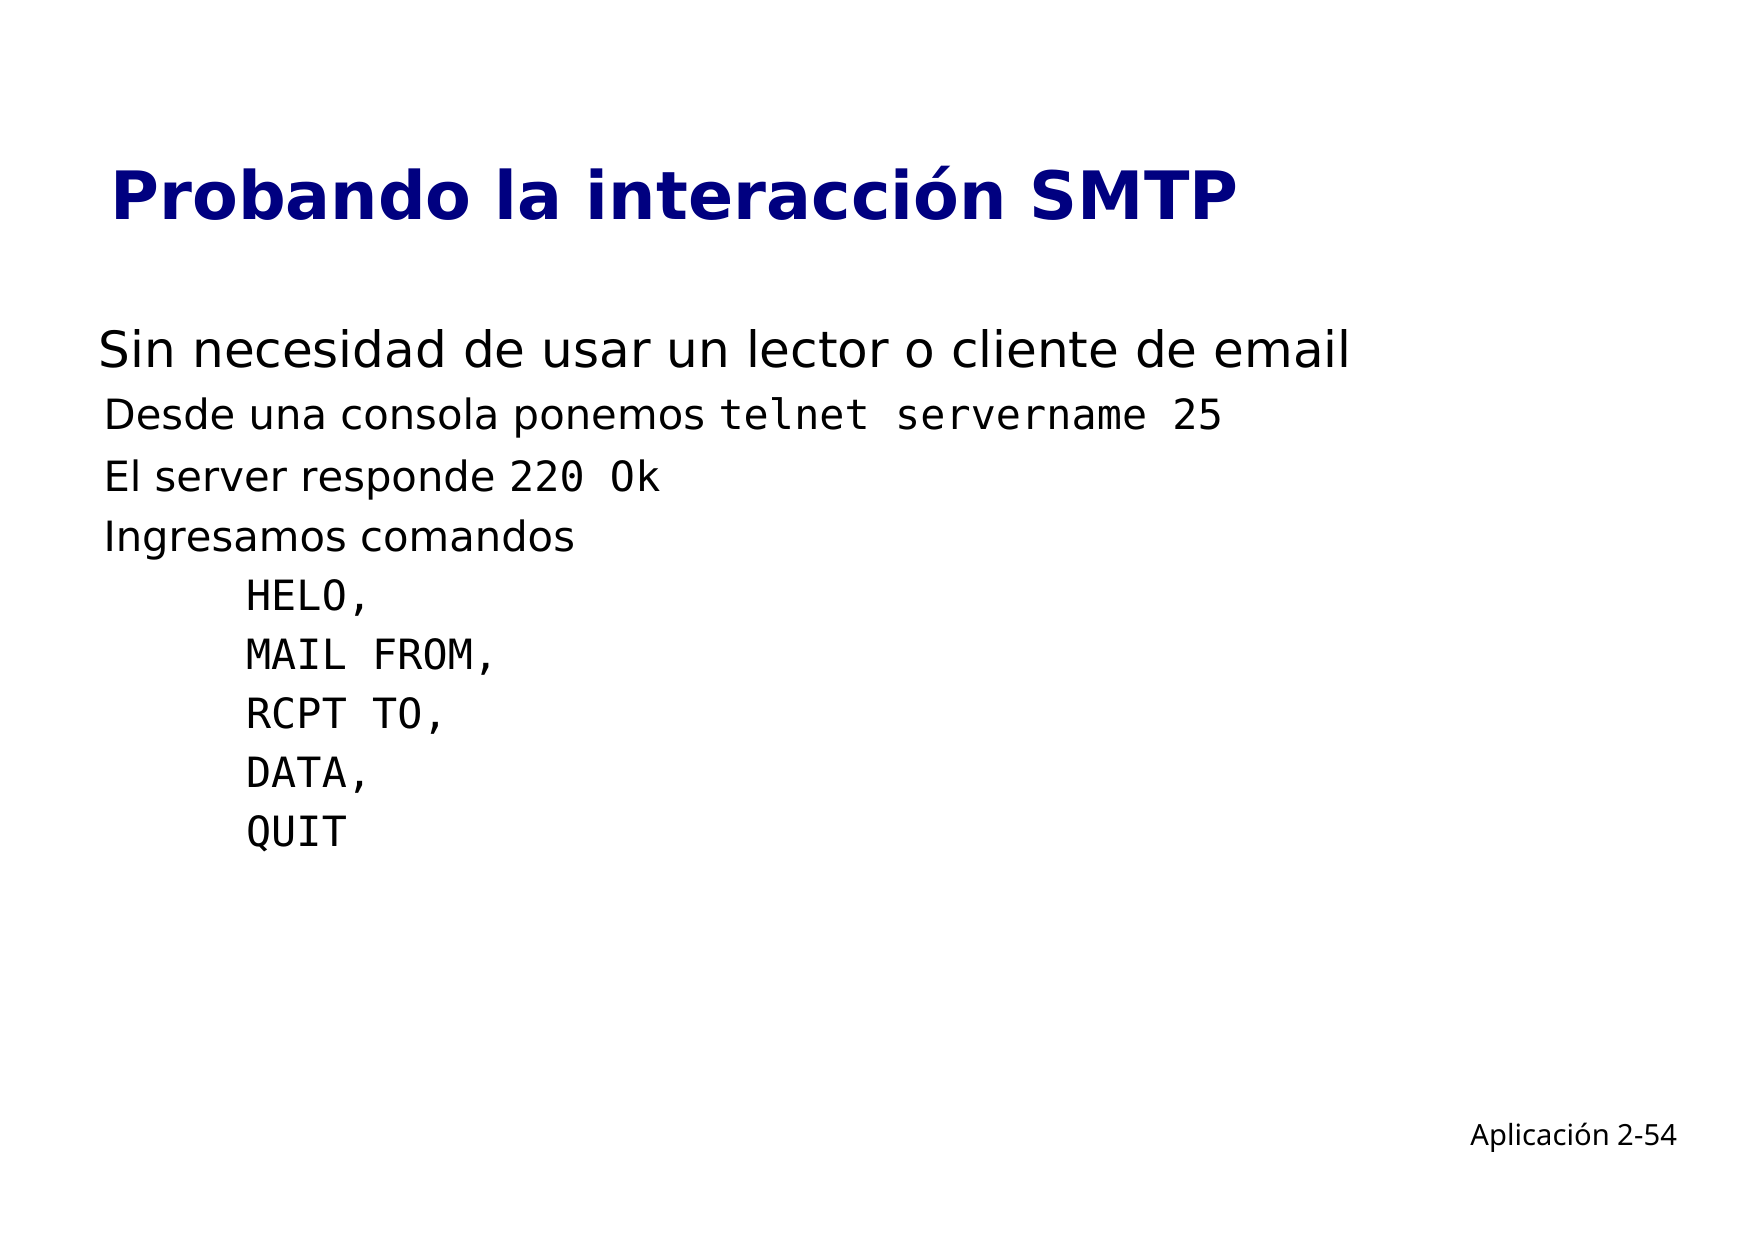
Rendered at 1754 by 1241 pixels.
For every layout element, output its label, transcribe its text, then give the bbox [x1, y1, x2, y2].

list Sin necesidad de usar un lector o cliente de email Desde una consola ponemos telnet servername 25 El server responde 220 Ok Ingresamos comandos HELO, MAIL FROM, RCPT TO, DATA, QUIT [95, 320, 1671, 871]
title Probando la interacción SMTP [95, 88, 1671, 305]
